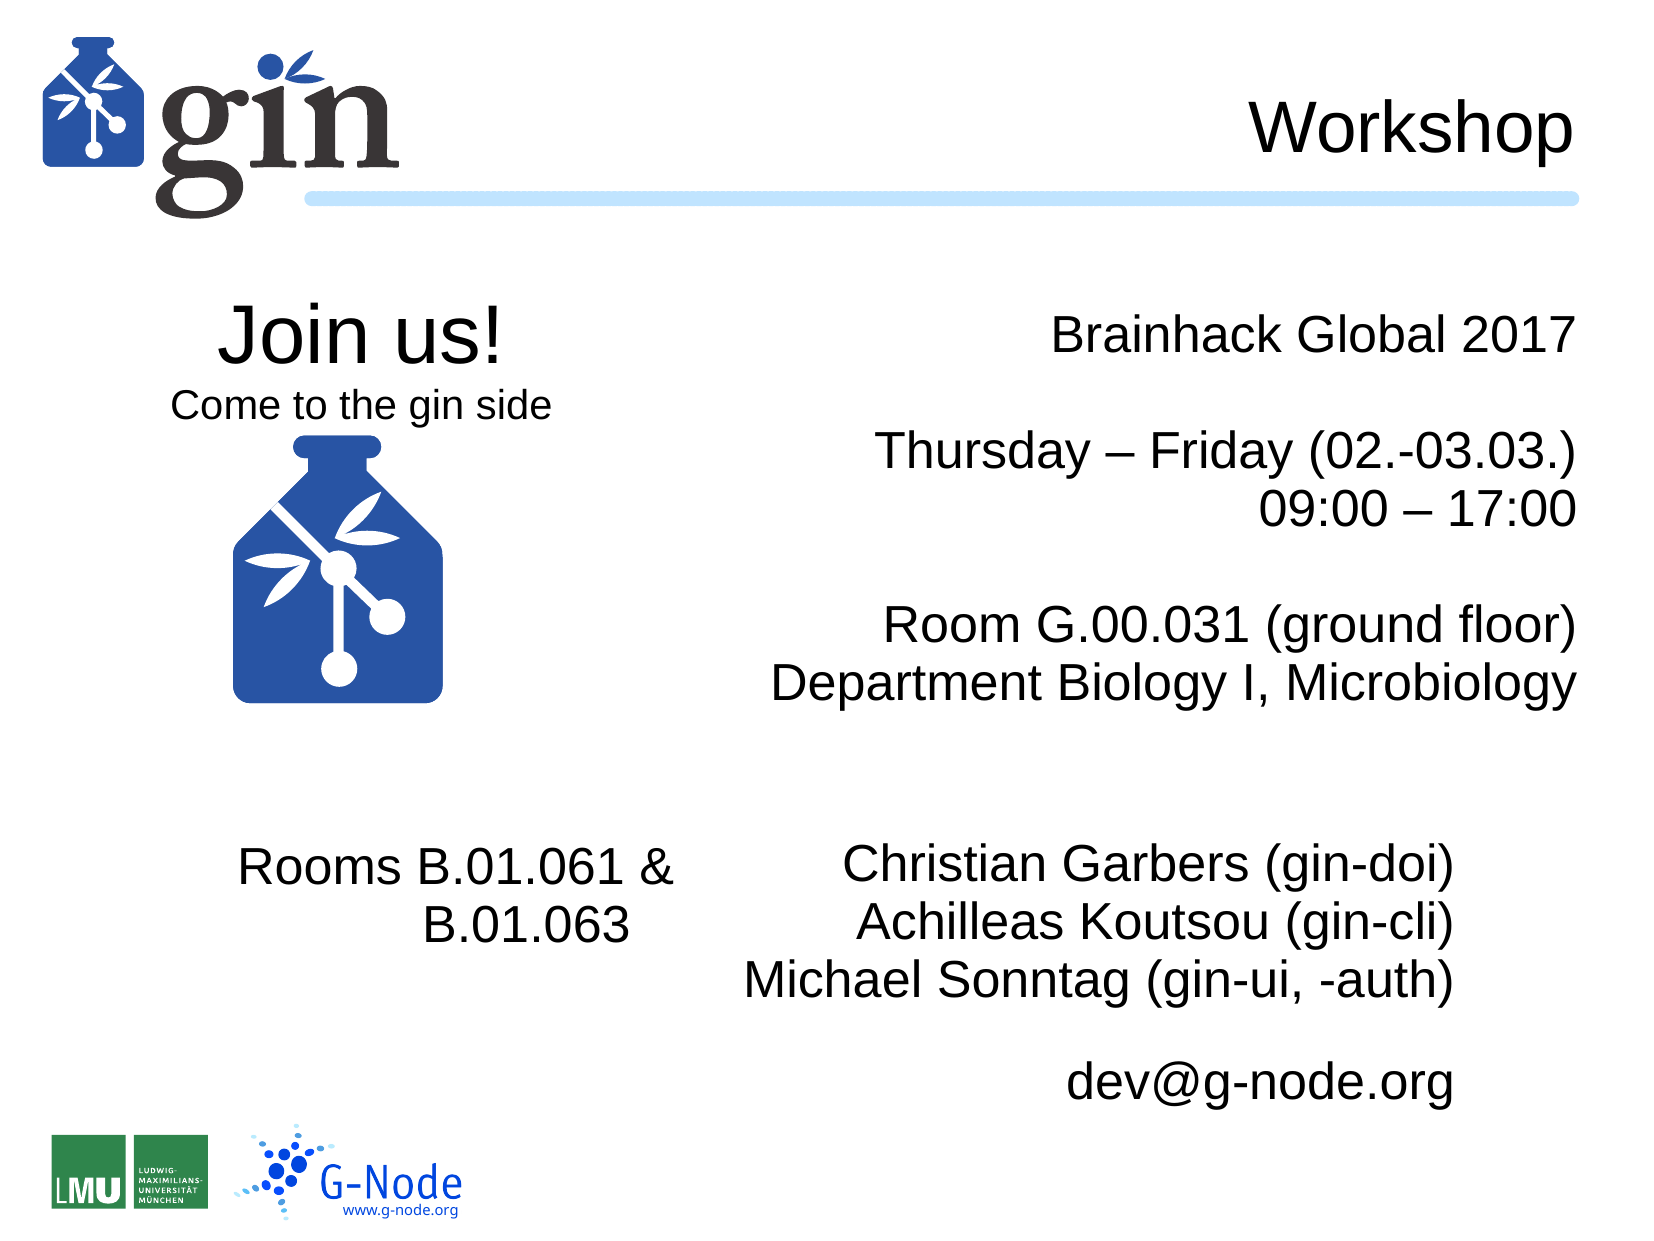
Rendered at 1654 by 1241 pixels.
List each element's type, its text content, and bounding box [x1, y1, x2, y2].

text_box Christian Garbers (gin-doi) Achilleas Koutsou (gin-cli) Michael Sonntag (gin-ui, -auth) [714, 832, 1456, 1069]
text_box Workshop [87, 30, 1576, 226]
text_box Rooms B.01.061 & B.01.063 [193, 837, 689, 954]
picture [204, 435, 472, 704]
text_box Brainhack Global 2017 Thursday – Friday (02.-03.03.) 09:00 – 17:00 Room G.00.031 (ground floor) Department Biology I, Microbiology [89, 305, 1578, 770]
text_box Join us! Come to the gin side [161, 285, 562, 432]
text_box dev@g-node.org [1035, 1038, 1456, 1125]
picture [33, 30, 409, 224]
